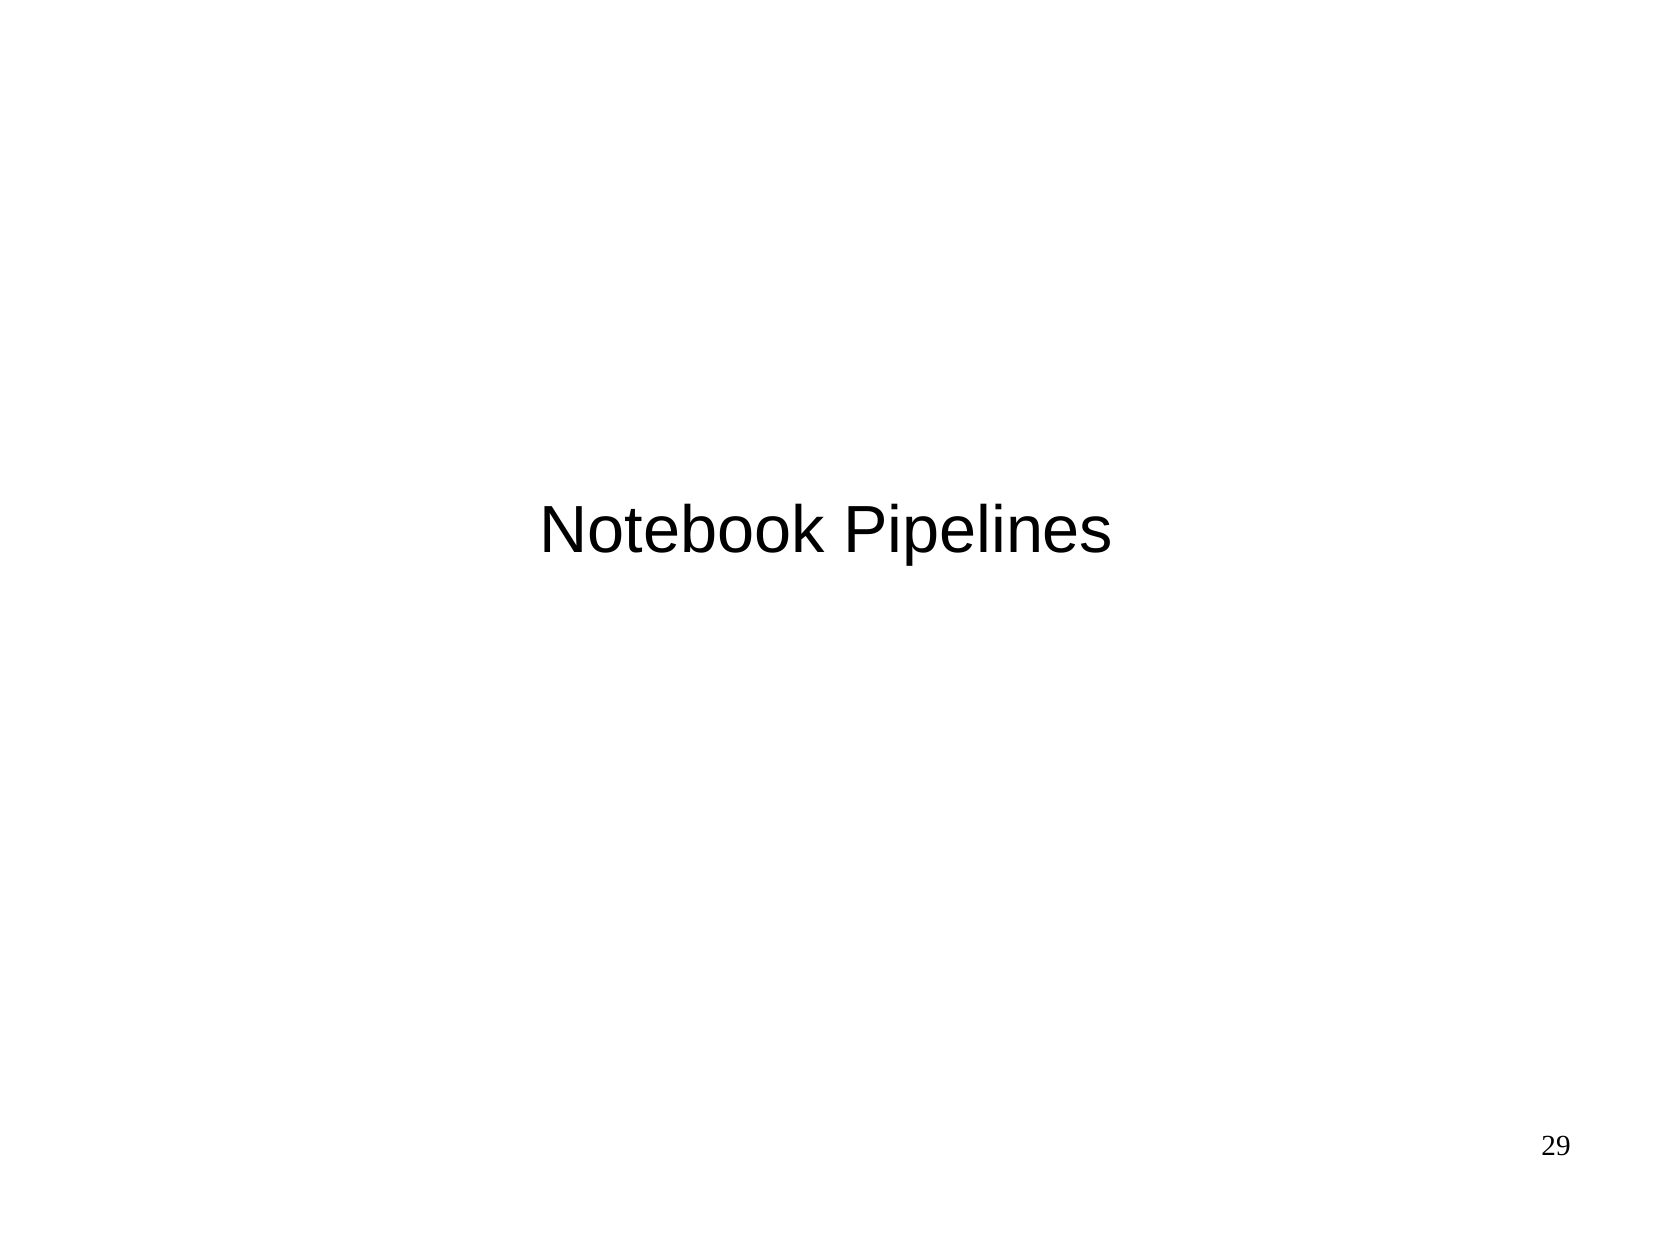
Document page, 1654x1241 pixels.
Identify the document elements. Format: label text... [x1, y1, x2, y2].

subtitle Notebook Pipelines [82, 49, 1571, 1010]
